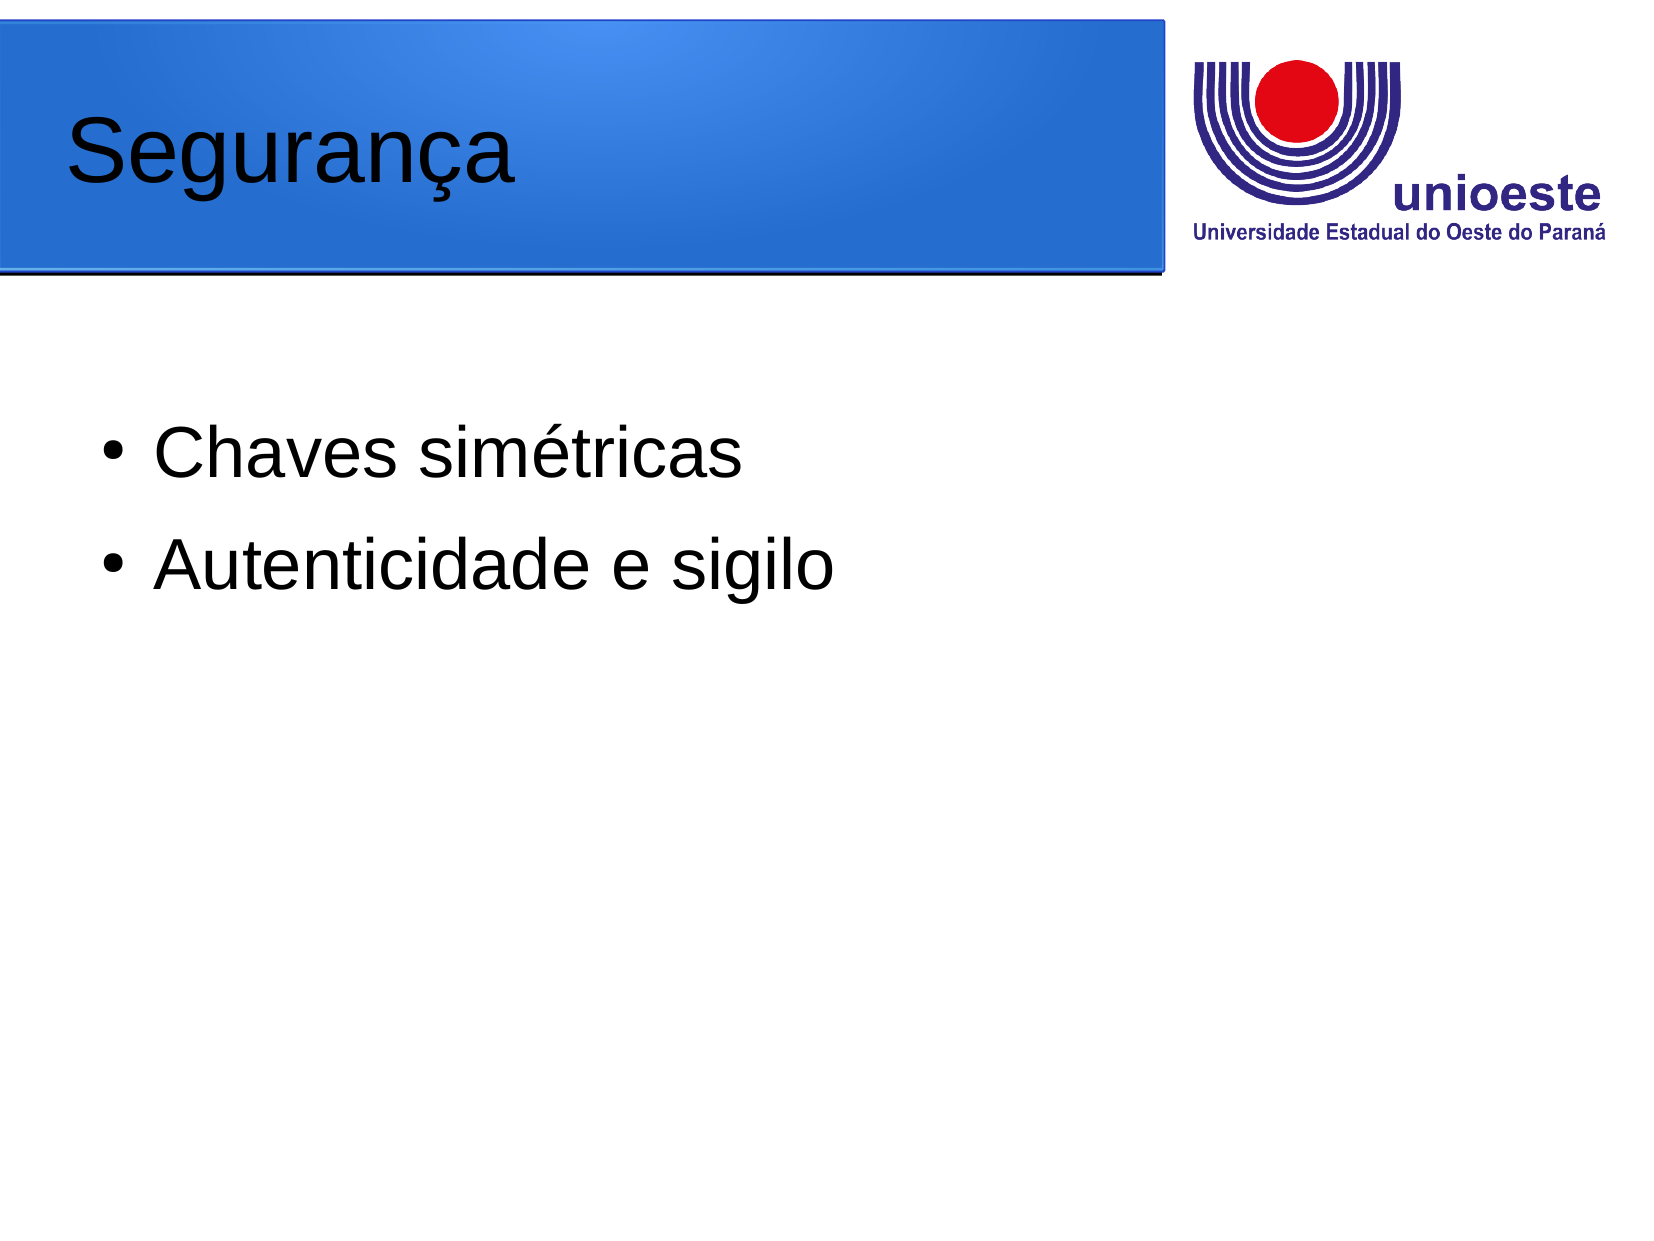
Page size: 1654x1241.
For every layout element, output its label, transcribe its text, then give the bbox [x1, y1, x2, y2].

title Segurança [64, 56, 1117, 244]
picture [1130, 17, 1654, 260]
list Chaves simétricas Autenticidade e sigilo [82, 299, 1571, 1019]
